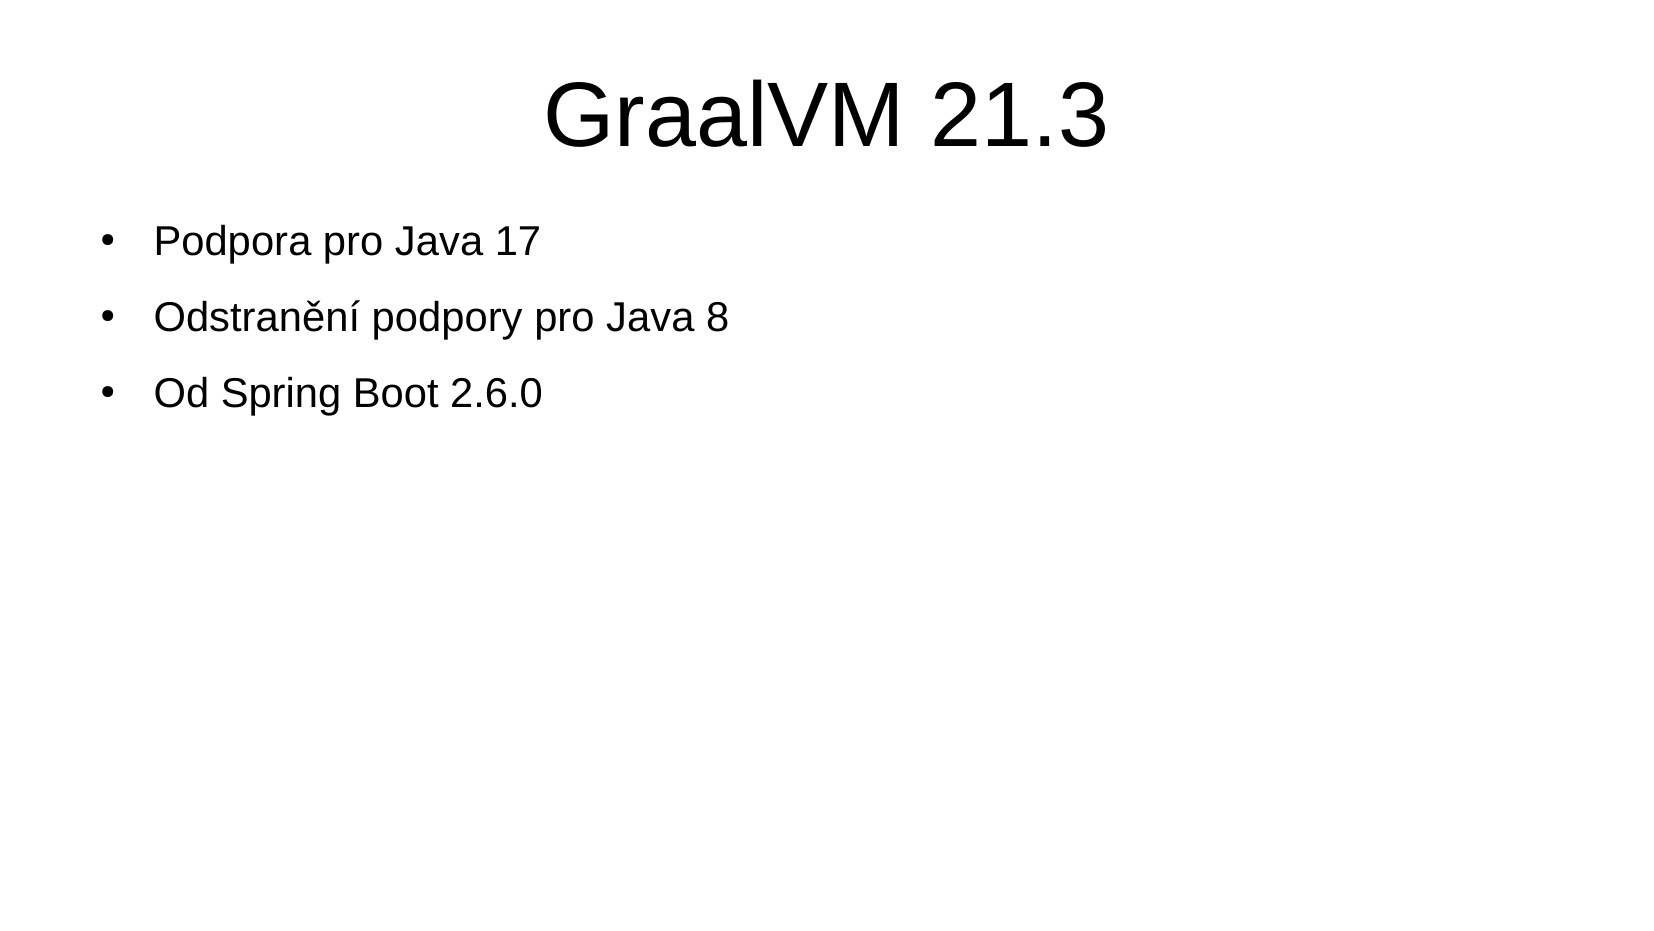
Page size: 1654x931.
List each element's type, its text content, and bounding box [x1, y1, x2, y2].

title GraalVM 21.3 [82, 37, 1571, 193]
list Podpora pro Java 17 Odstranění podpory pro Java 8 Od Spring Boot 2.6.0 [82, 217, 1571, 758]
